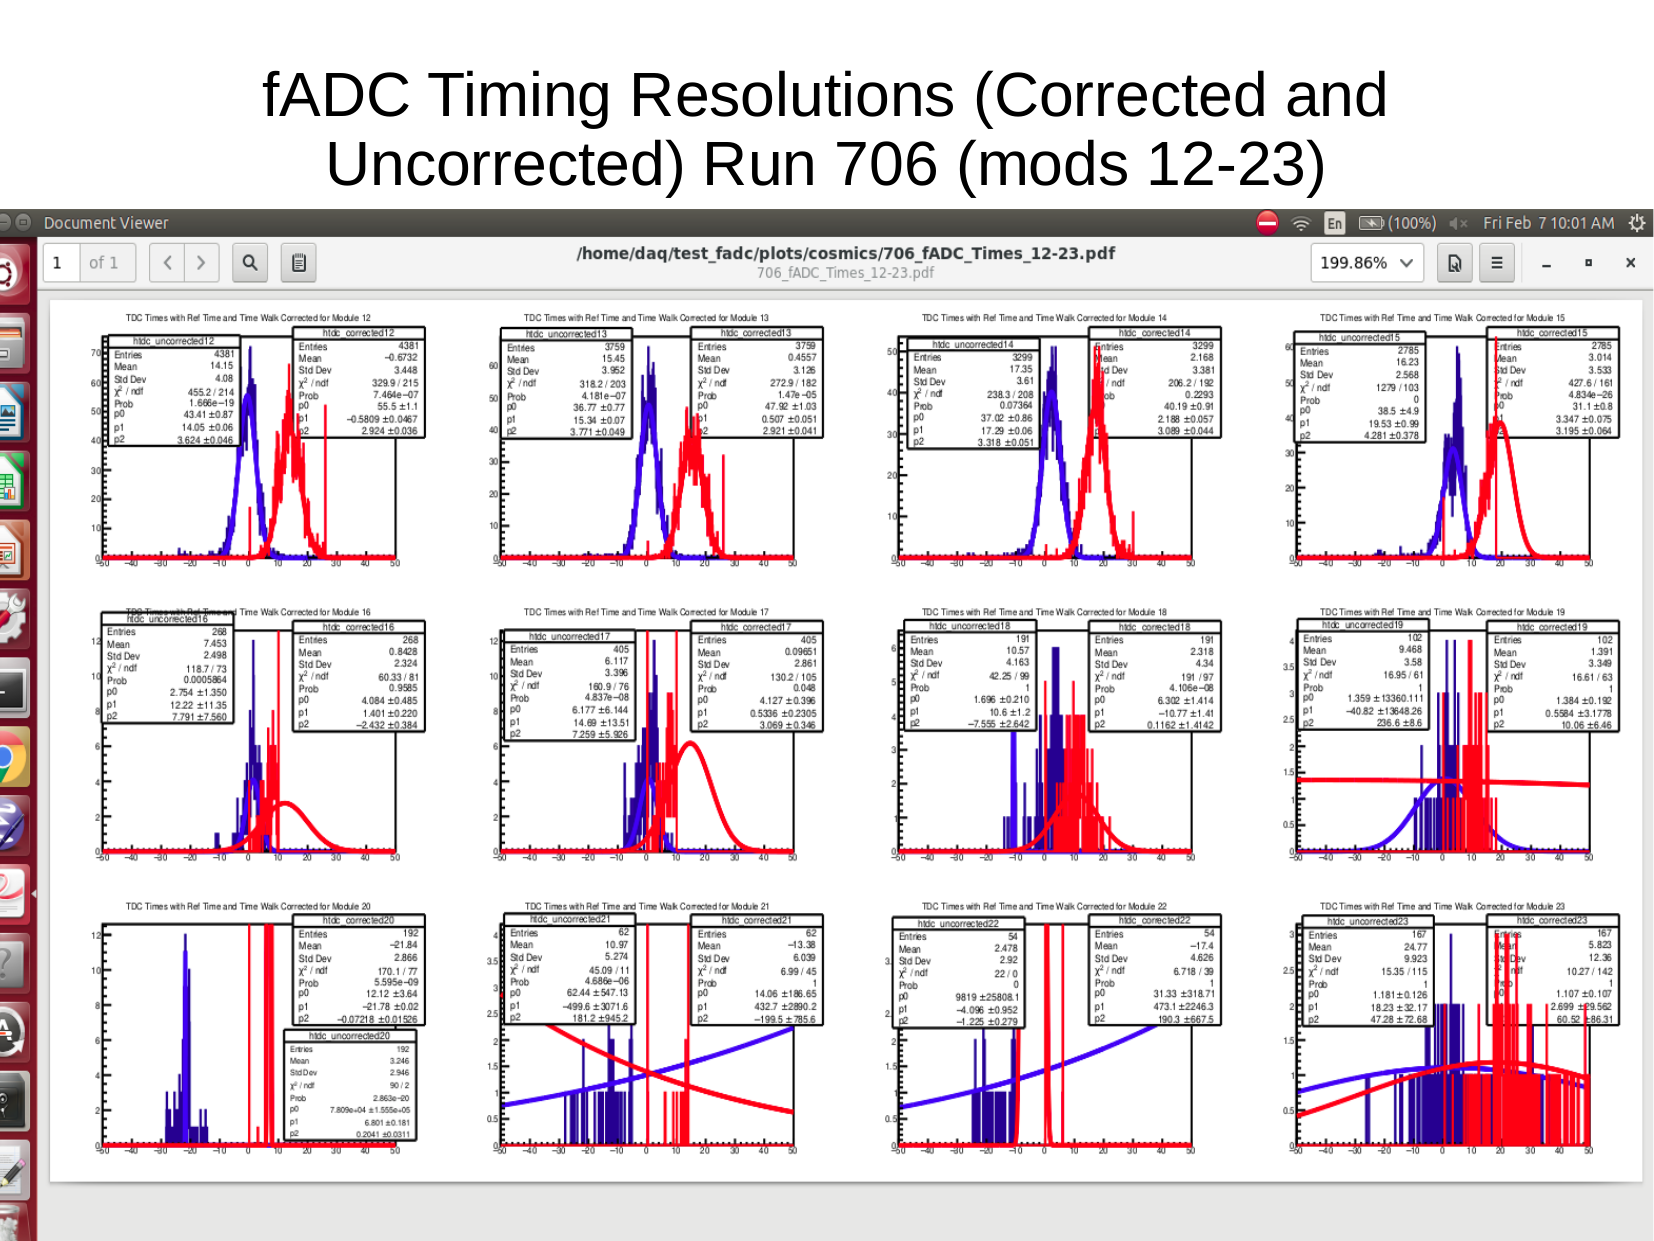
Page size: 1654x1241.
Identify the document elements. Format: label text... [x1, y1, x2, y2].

picture [0, 209, 1654, 1241]
title fADC Timing Resolutions (Corrected and Uncorrected) Run 706 (mods 12-23) [82, 25, 1571, 209]
